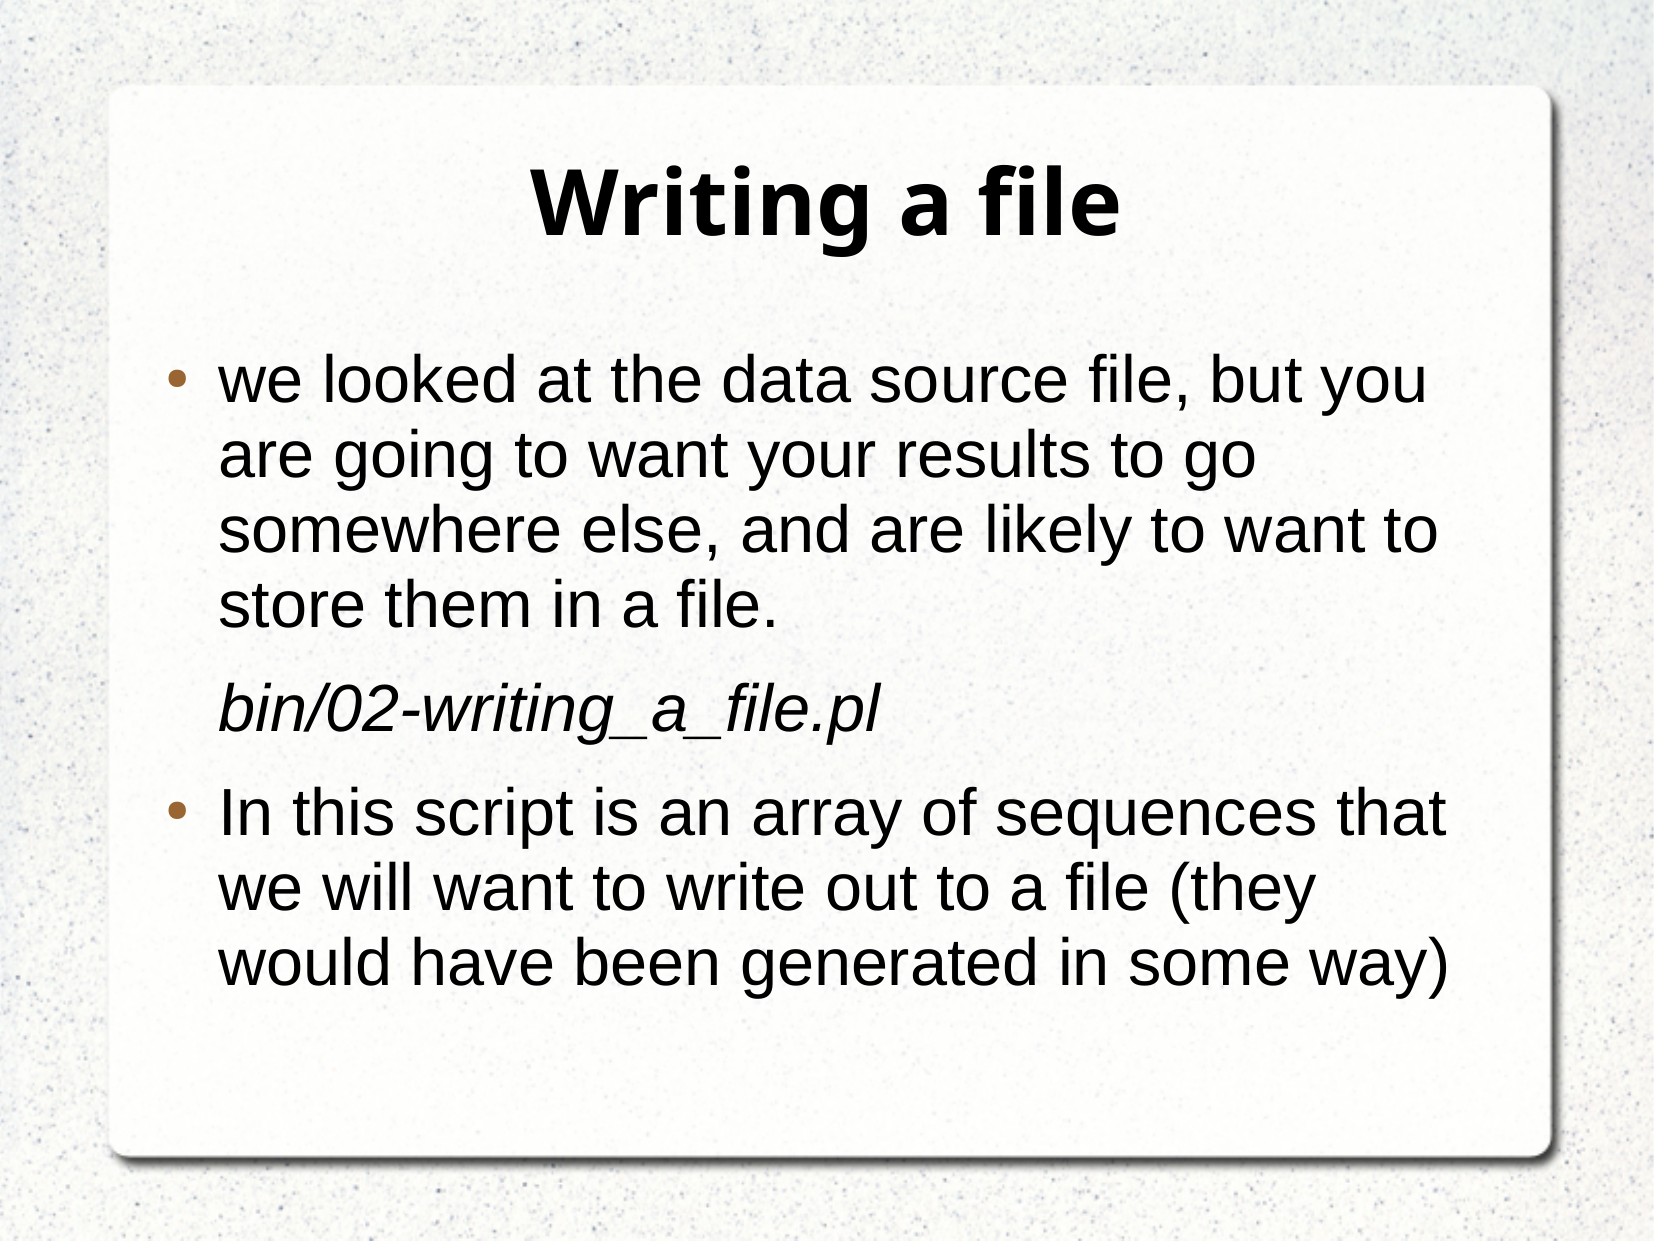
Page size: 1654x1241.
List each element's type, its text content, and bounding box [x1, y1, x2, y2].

title Writing a file [118, 96, 1536, 304]
picture [0, 0, 1654, 1241]
list we looked at the data source file, but you are going to want your results to go somewhere else, and are likely to want to store them in a file. bin/02-writing_a_file.pl In this script is an array of sequences that we will want to write out to a file (they would have been generated in some way) [147, 342, 1506, 998]
